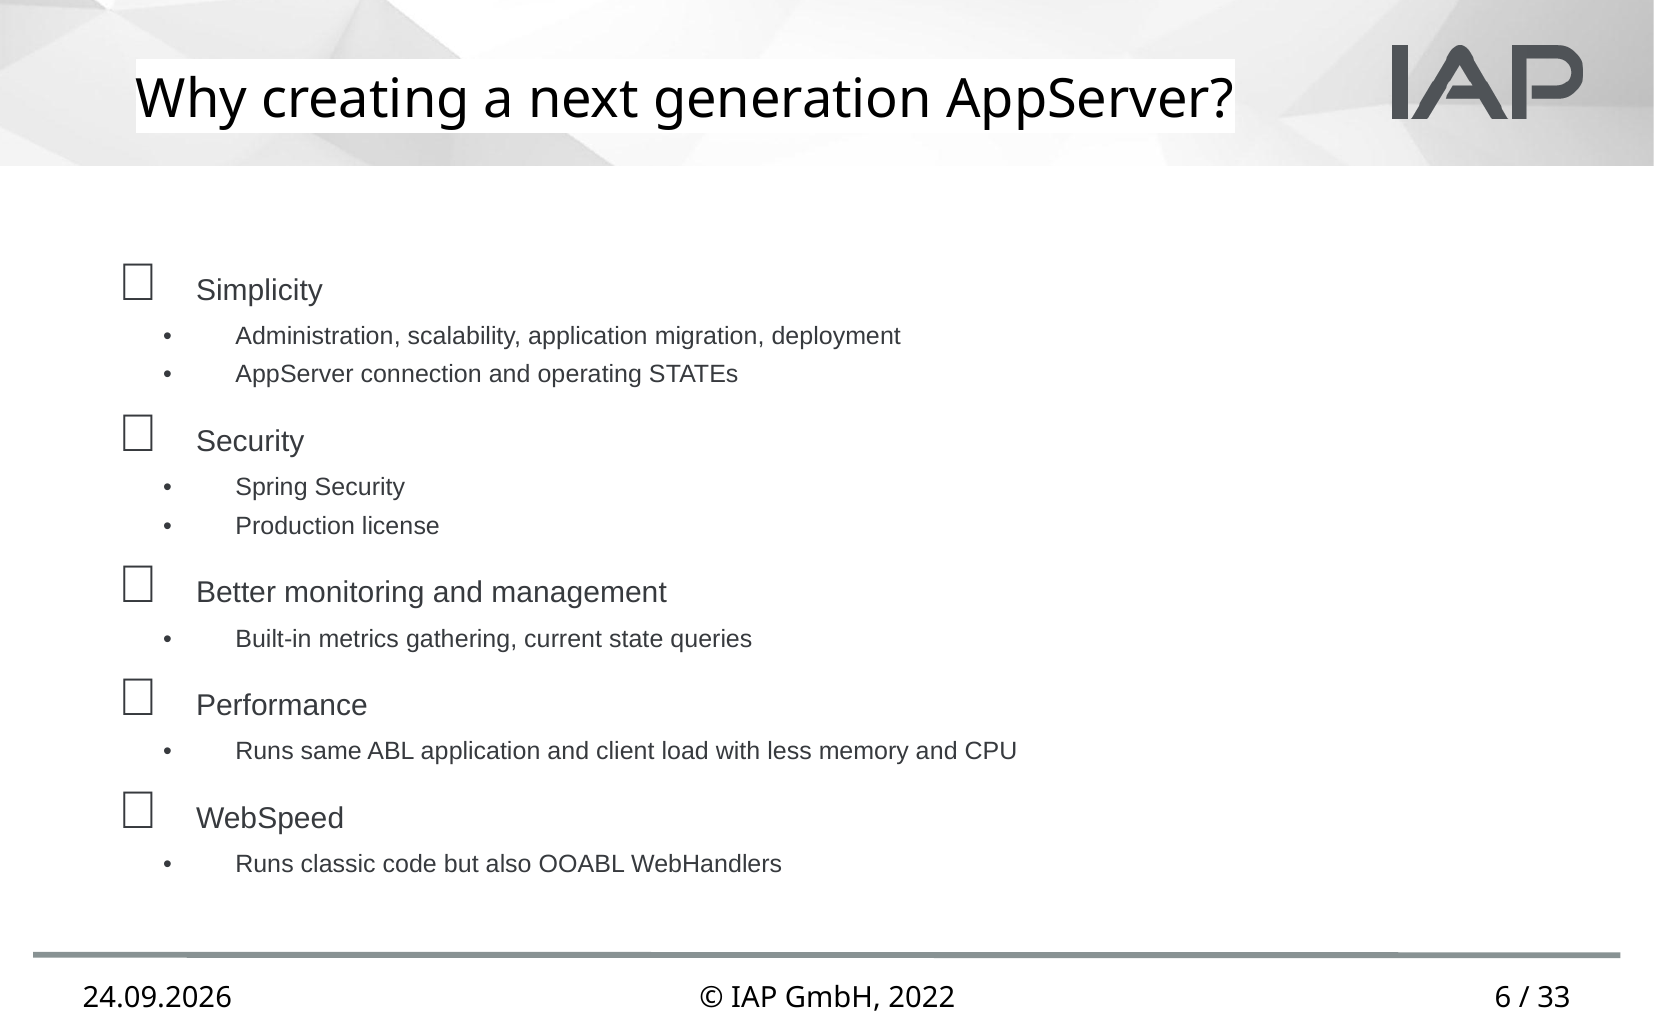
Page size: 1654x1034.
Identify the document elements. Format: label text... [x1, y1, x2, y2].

list  Simplicity • Administration, scalability, application migration, deployment • AppServer connection and operating STATEs  Security • Spring Security • Production license  Better monitoring and management • Built-in metrics gathering, current state queries  Performance • Runs same ABL application and client load with less memory and CPU  WebSpeed • Runs classic code but also OOABL WebHandlers [118, 235, 1052, 886]
picture [0, 0, 1654, 166]
title Why creating a next generation AppServer? [135, 41, 1264, 152]
